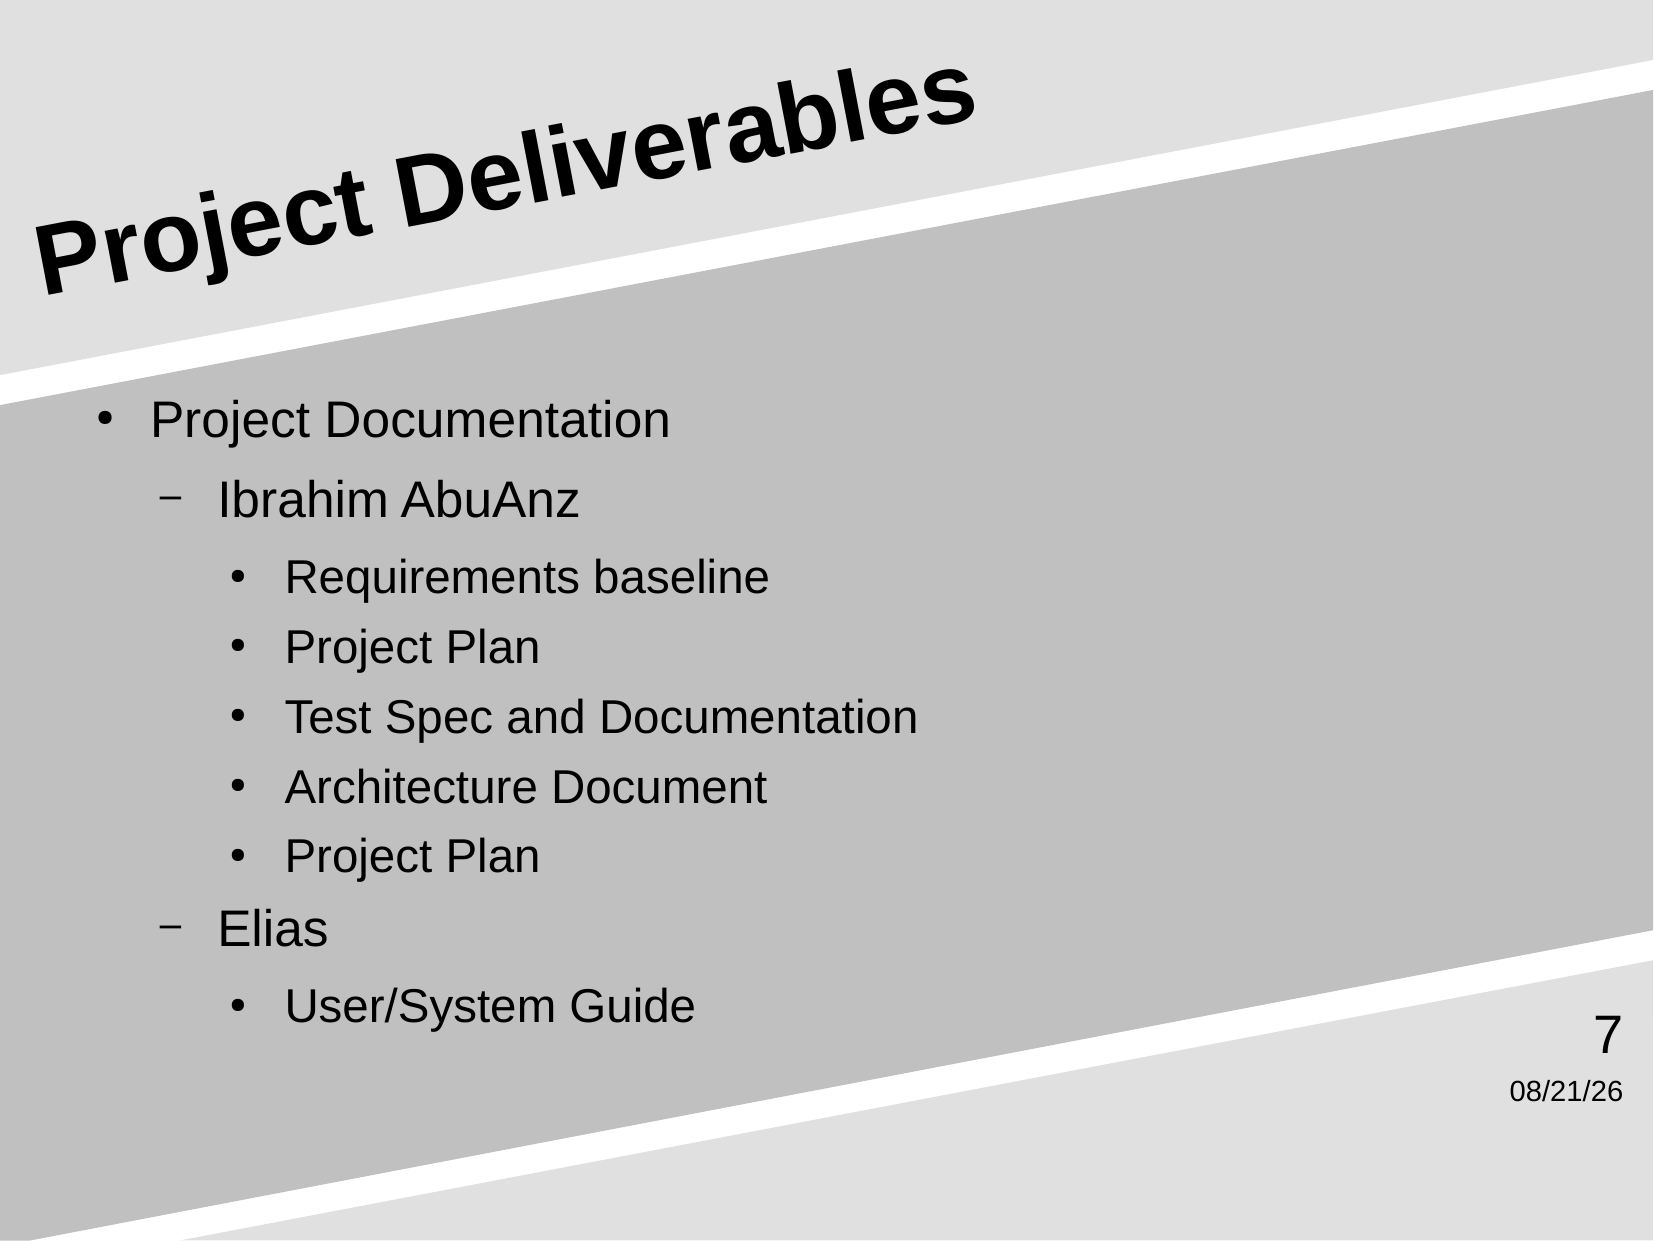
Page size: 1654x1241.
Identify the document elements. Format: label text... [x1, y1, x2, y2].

title Project Deliverables [17, 0, 1518, 365]
list Project Documentation Ibrahim AbuAnz Requirements baseline Project Plan Test Spec and Documentation Architecture Document Project Plan Elias User/System Guide [82, 390, 1538, 1036]
